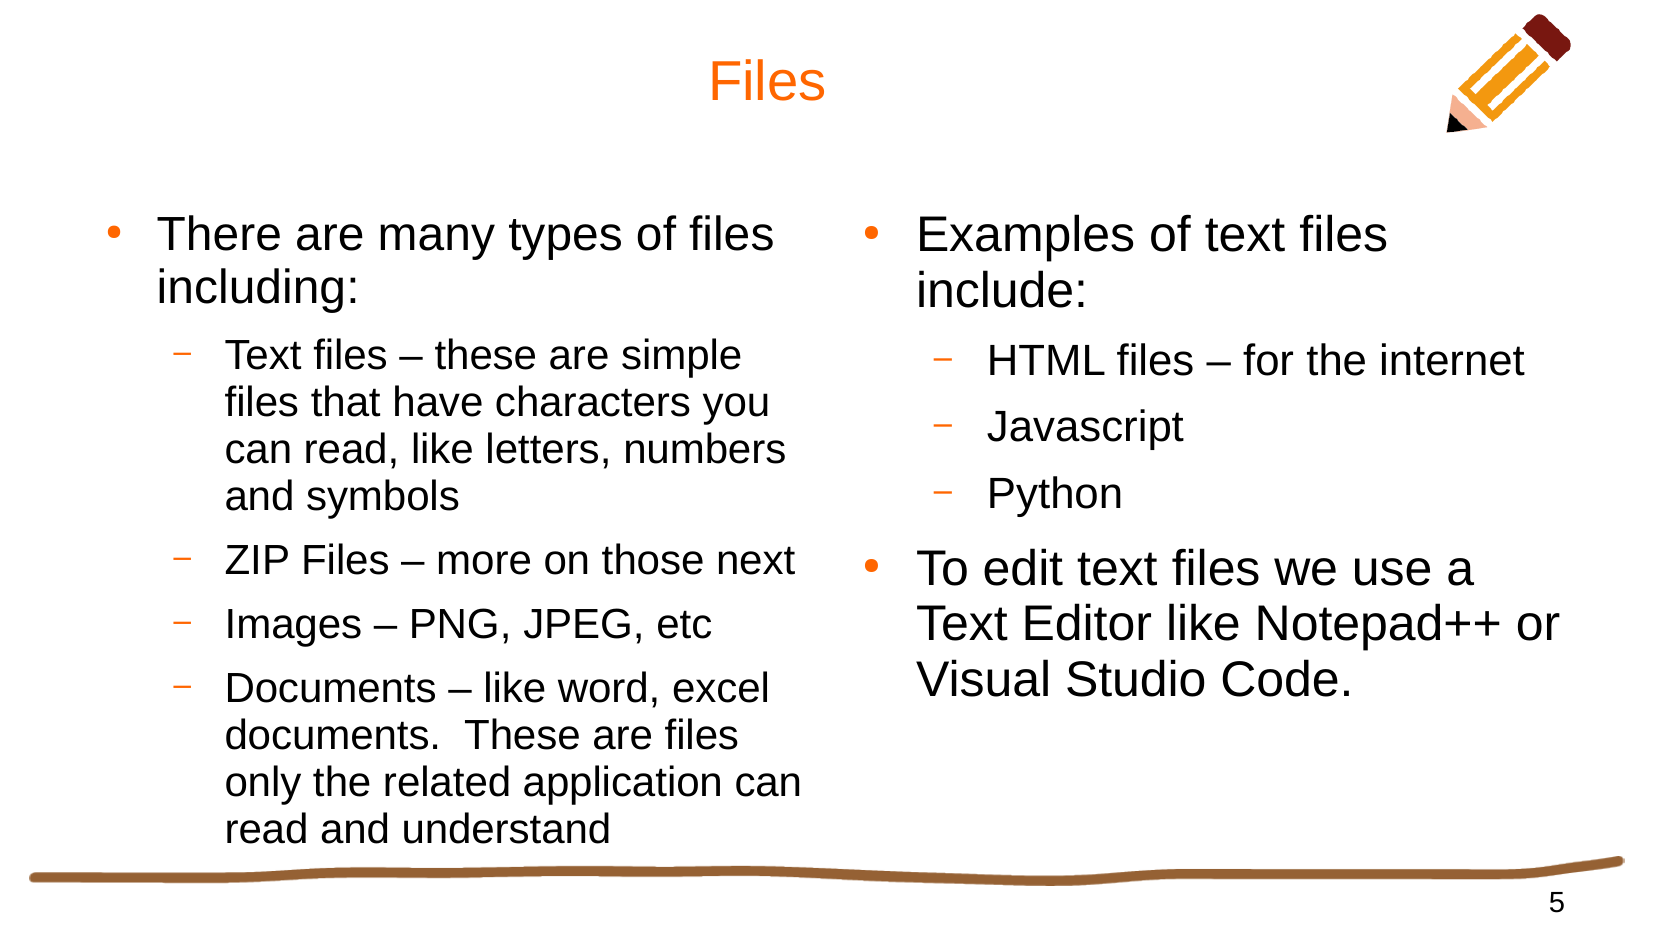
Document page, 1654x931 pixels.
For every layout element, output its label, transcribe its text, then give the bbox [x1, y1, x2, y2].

picture [29, 856, 1625, 886]
title Files [88, 29, 1447, 133]
list Examples of text files include: HTML files – for the internet Javascript Python To edit text files we use a Text Editor like Notepad++ or Visual Studio Code. [845, 206, 1566, 857]
picture [1446, 14, 1571, 133]
list There are many types of files including: Text files – these are simple files that have characters you can read, like letters, numbers and symbols ZIP Files – more on those next Images – PNG, JPEG, etc Documents – like word, excel documents. These are files only the related application can read and understand [88, 206, 809, 857]
